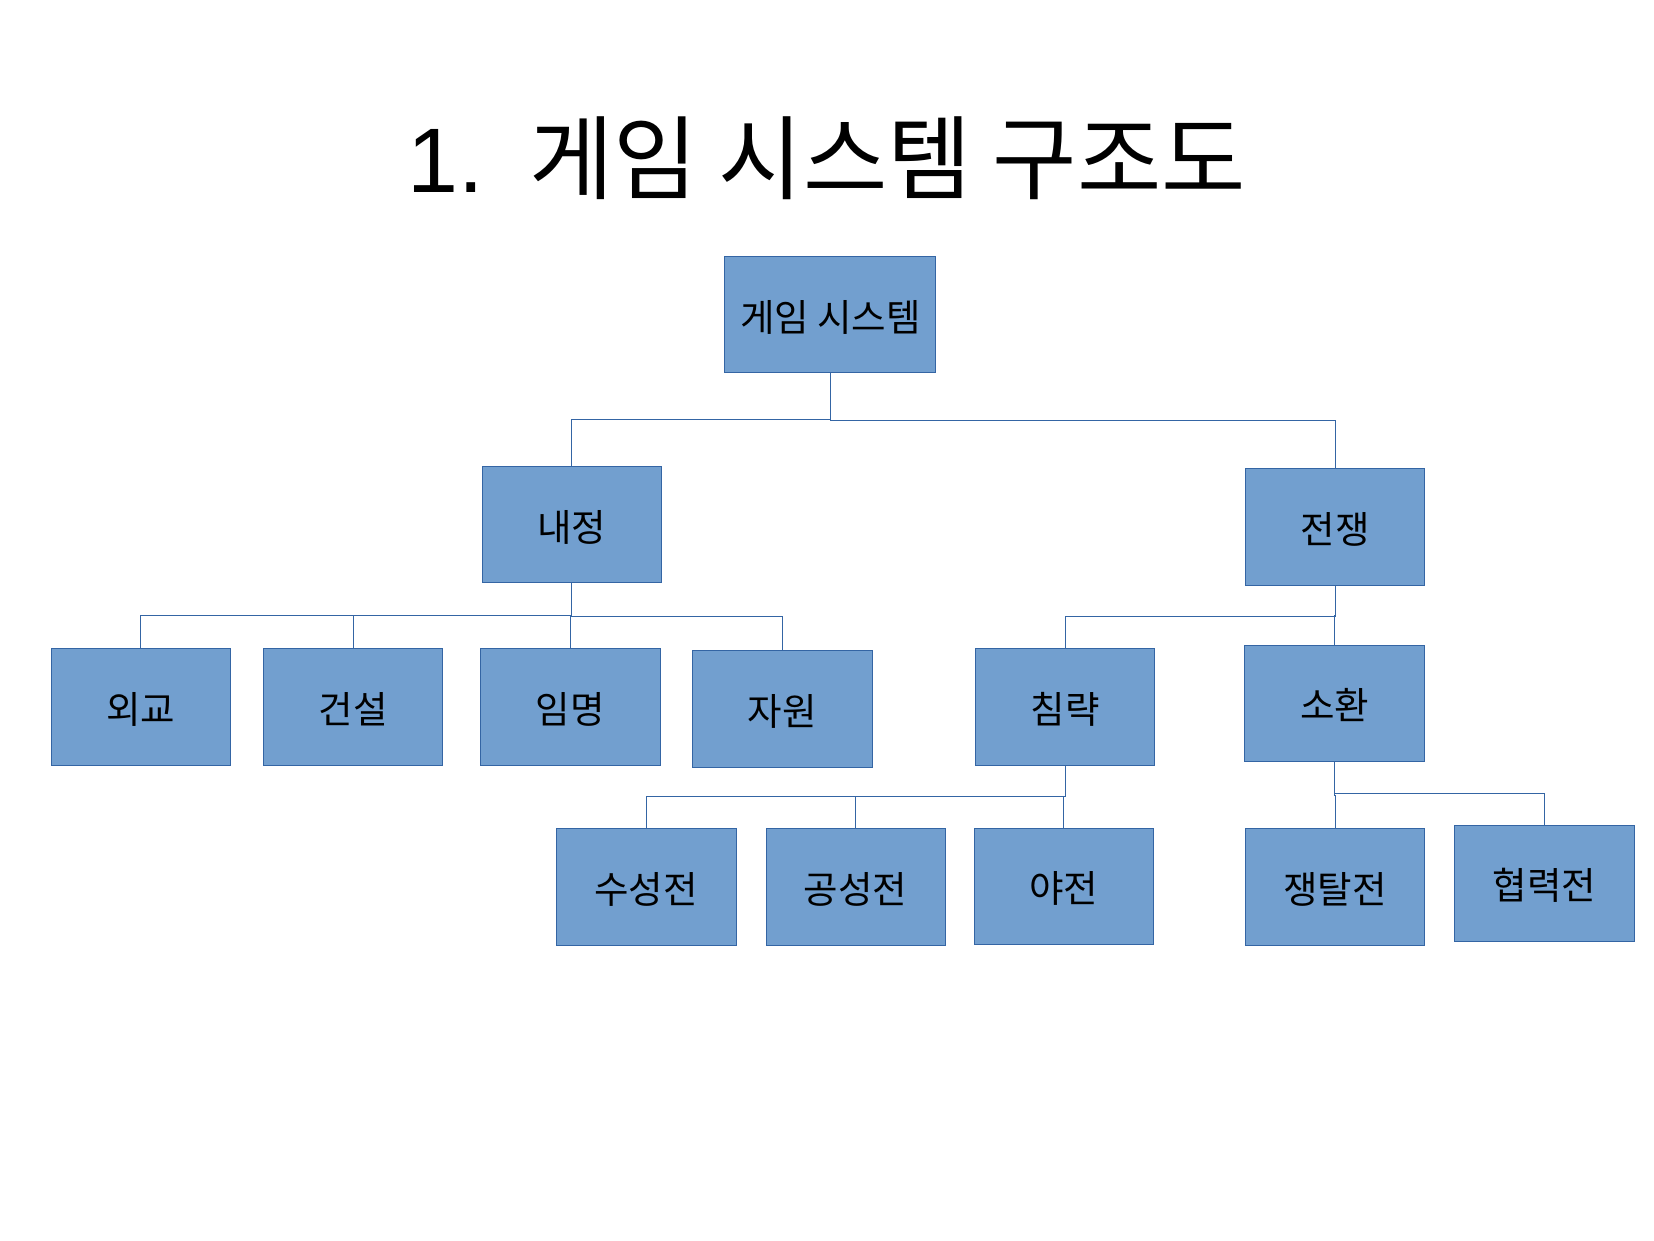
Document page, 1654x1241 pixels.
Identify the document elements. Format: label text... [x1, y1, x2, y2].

text_box 전쟁 [1245, 468, 1425, 586]
text_box 침략 [975, 648, 1155, 766]
text_box 외교 [51, 648, 231, 766]
text_box 협력전 [1454, 825, 1635, 942]
text_box 쟁탈전 [1245, 828, 1425, 946]
text_box 공성전 [766, 828, 946, 946]
text_box 건설 [263, 648, 443, 766]
text_box 자원 [692, 650, 873, 768]
text_box 수성전 [556, 828, 737, 946]
text_box 야전 [974, 828, 1154, 945]
text_box 게임 시스템 [724, 256, 936, 373]
text_box 내정 [482, 466, 662, 583]
text_box 소환 [1244, 645, 1425, 762]
title 1. 게임 시스템 구조도 [82, 49, 1571, 257]
text_box 임명 [480, 648, 661, 766]
